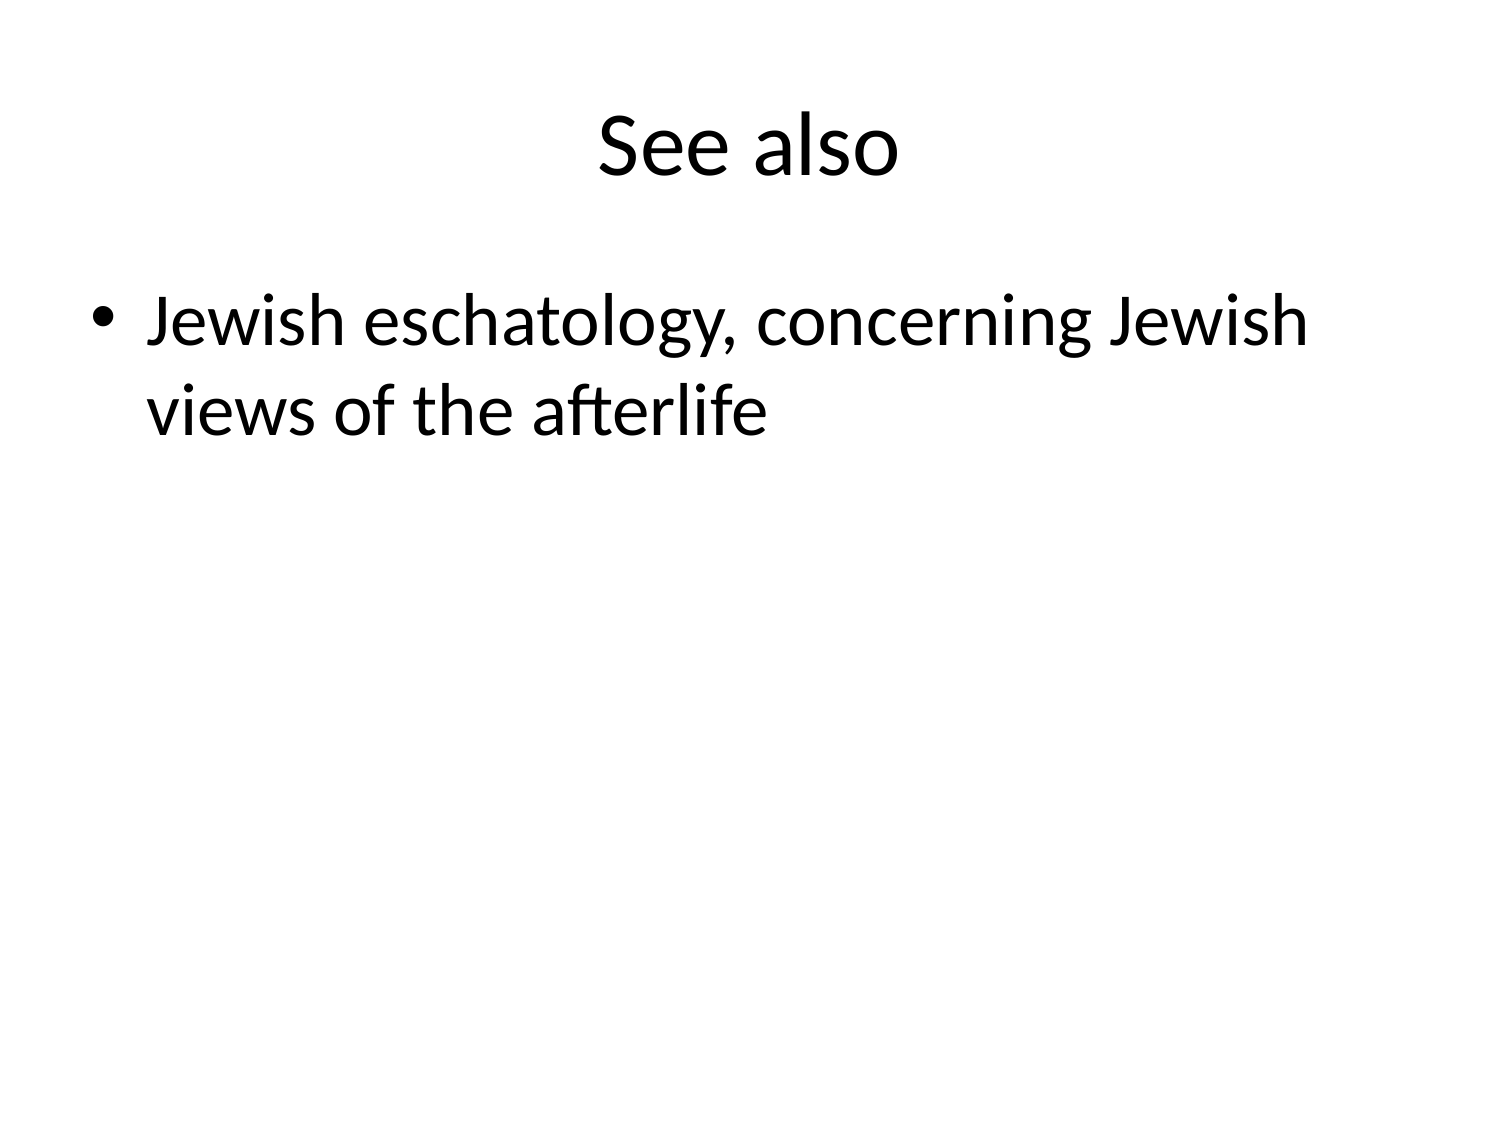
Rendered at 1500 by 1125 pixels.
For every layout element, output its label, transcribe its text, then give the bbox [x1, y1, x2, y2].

list Jewish eschatology, concerning Jewish views of the afterlife [75, 262, 1425, 1005]
title See also [75, 45, 1425, 233]
